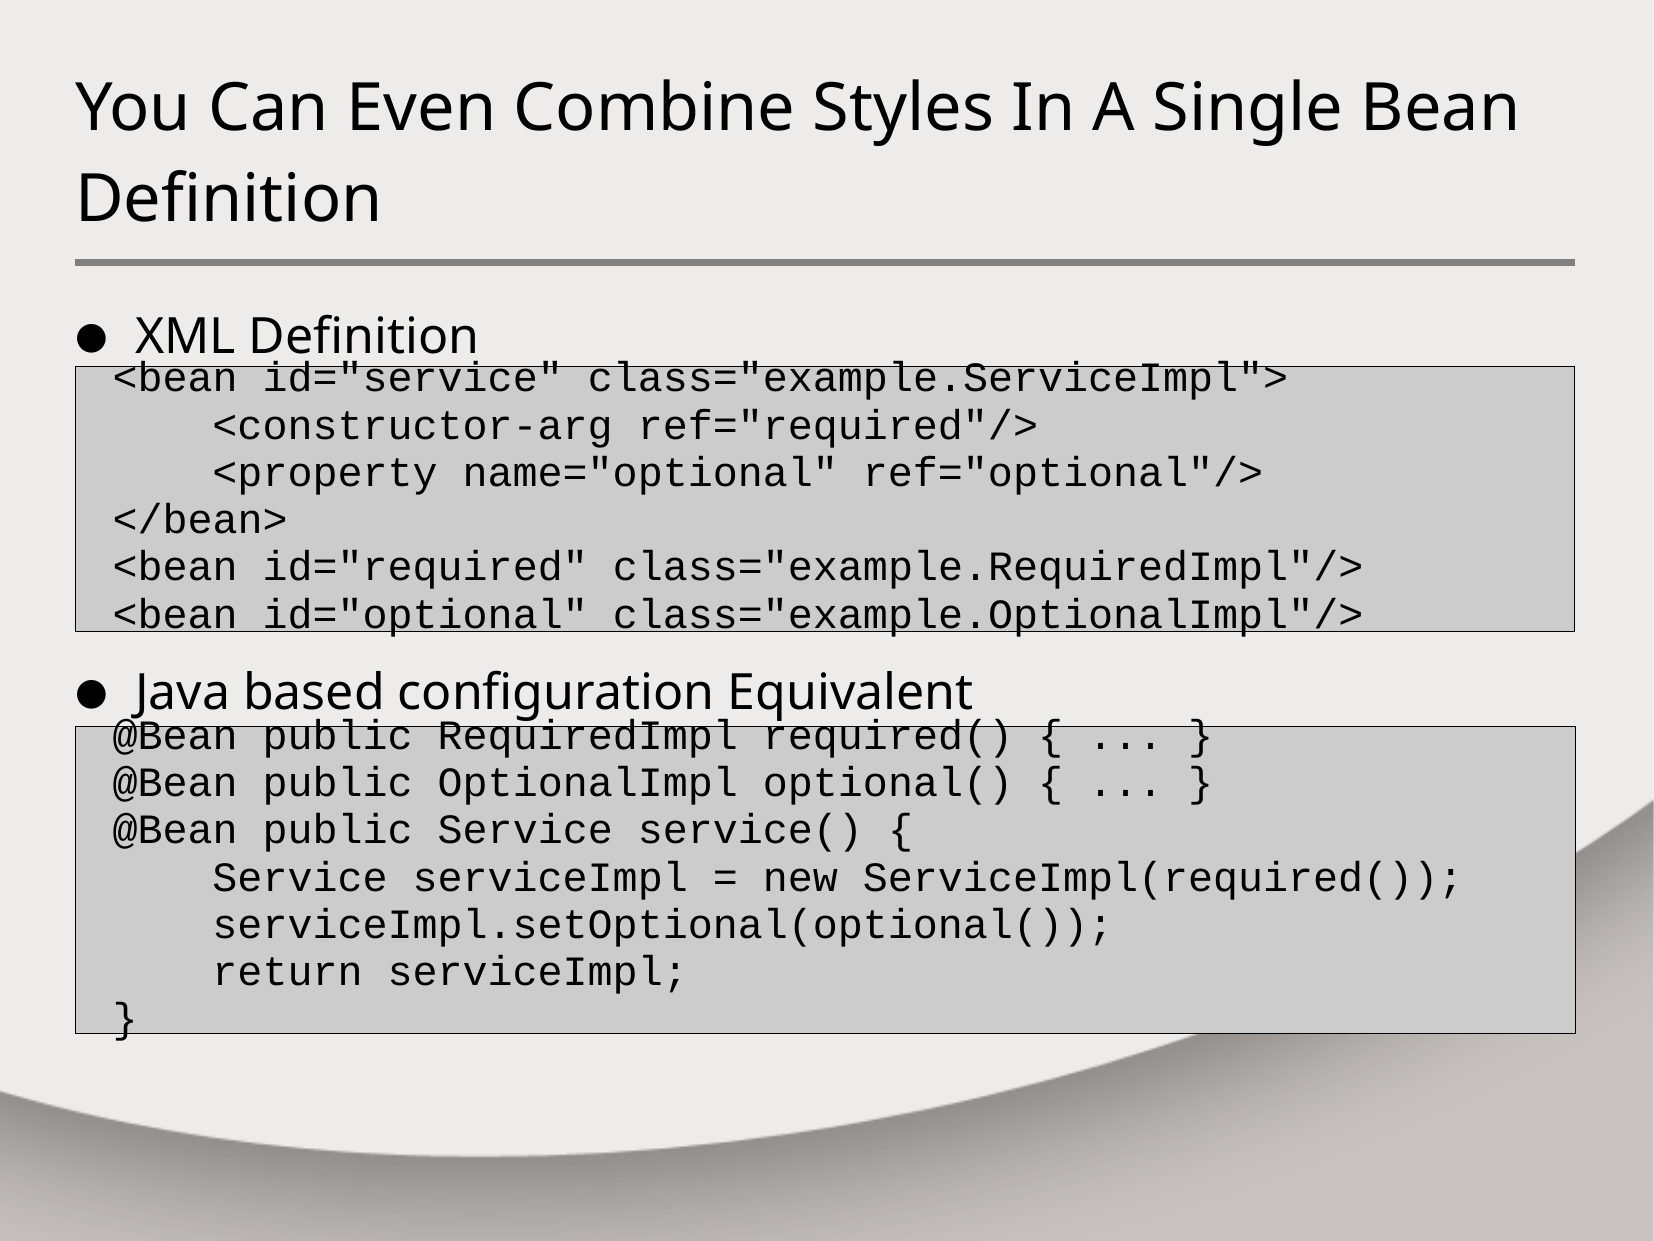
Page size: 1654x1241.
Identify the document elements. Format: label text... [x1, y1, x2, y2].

list XML Definition Java based configuration Equivalent [75, 632, 1575, 726]
text_box @Bean public RequiredImpl required() { ... } @Bean public OptionalImpl optional() { ... } @Bean public Service service() { Service serviceImpl = new ServiceImpl(required()); serviceImpl.setOptional(optional()); return serviceImpl; } [75, 726, 1576, 1034]
text_box <bean id="service" class="example.ServiceImpl"> <constructor-arg ref="required"/> <property name="optional" ref="optional"/> </bean> <bean id="required" class="example.RequiredImpl"/> <bean id="optional" class="example.OptionalImpl"/> [75, 366, 1575, 632]
list XML Definition Java based configuration Equivalent [75, 1034, 1575, 1163]
picture [0, 0, 1654, 1241]
title You Can Even Combine Styles In A Single Bean Definition [75, 75, 1576, 226]
list XML Definition Java based configuration Equivalent [75, 300, 1575, 366]
